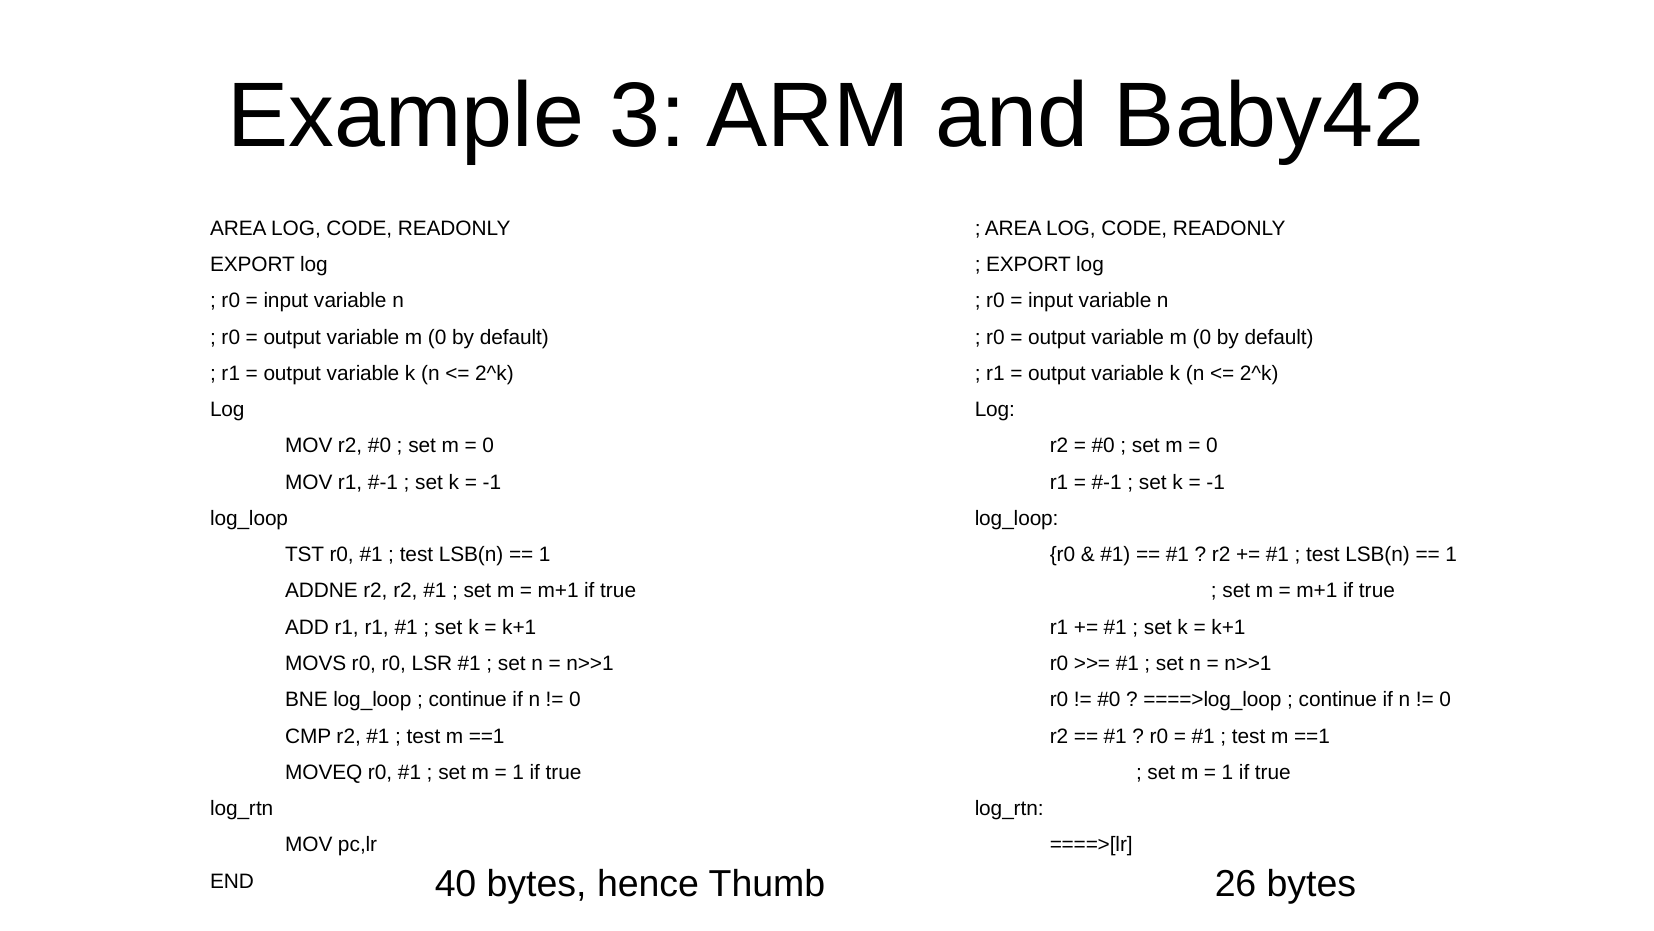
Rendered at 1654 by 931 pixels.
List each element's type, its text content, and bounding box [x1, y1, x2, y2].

text_box 40 bytes, hence Thumb [420, 855, 871, 912]
title Example 3: ARM and Baby42 [82, 37, 1571, 193]
text_box AREA LOG, CODE, READONLY EXPORT log ; r0 = input variable n ; r0 = output variable m (0 by default) ; r1 = output variable k (n <= 2^k) Log MOV r2, #0 ; set m = 0 MOV r1, #-1 ; set k = -1 log_loop TST r0, #1 ; test LSB(n) == 1 ADDNE r2, r2, #1 ; set m = m+1 if true ADD r1, r1, #1 ; set k = k+1 MOVS r0, r0, LSR #1 ; set n = n>>1 BNE log_loop ; continue if n != 0 CMP r2, #1 ; test m ==1 MOVEQ r0, #1 ; set m = 1 if true log_rtn MOV pc,lr END [195, 209, 751, 901]
text_box 26 bytes [1200, 855, 1471, 912]
text_box ; AREA LOG, CODE, READONLY ; EXPORT log ; r0 = input variable n ; r0 = output variable m (0 by default) ; r1 = output variable k (n <= 2^k) Log: r2 = #0 ; set m = 0 r1 = #-1 ; set k = -1 log_loop: {r0 & #1) == #1 ? r2 += #1 ; test LSB(n) == 1 ; set m = m+1 if true r1 += #1 ; set k = k+1 r0 >>= #1 ; set n = n>>1 r0 != #0 ? ====>log_loop ; continue if n != 0 r2 == #1 ? r0 = #1 ; test m ==1 ; set m = 1 if true log_rtn: ====>[lr] [960, 209, 1515, 901]
